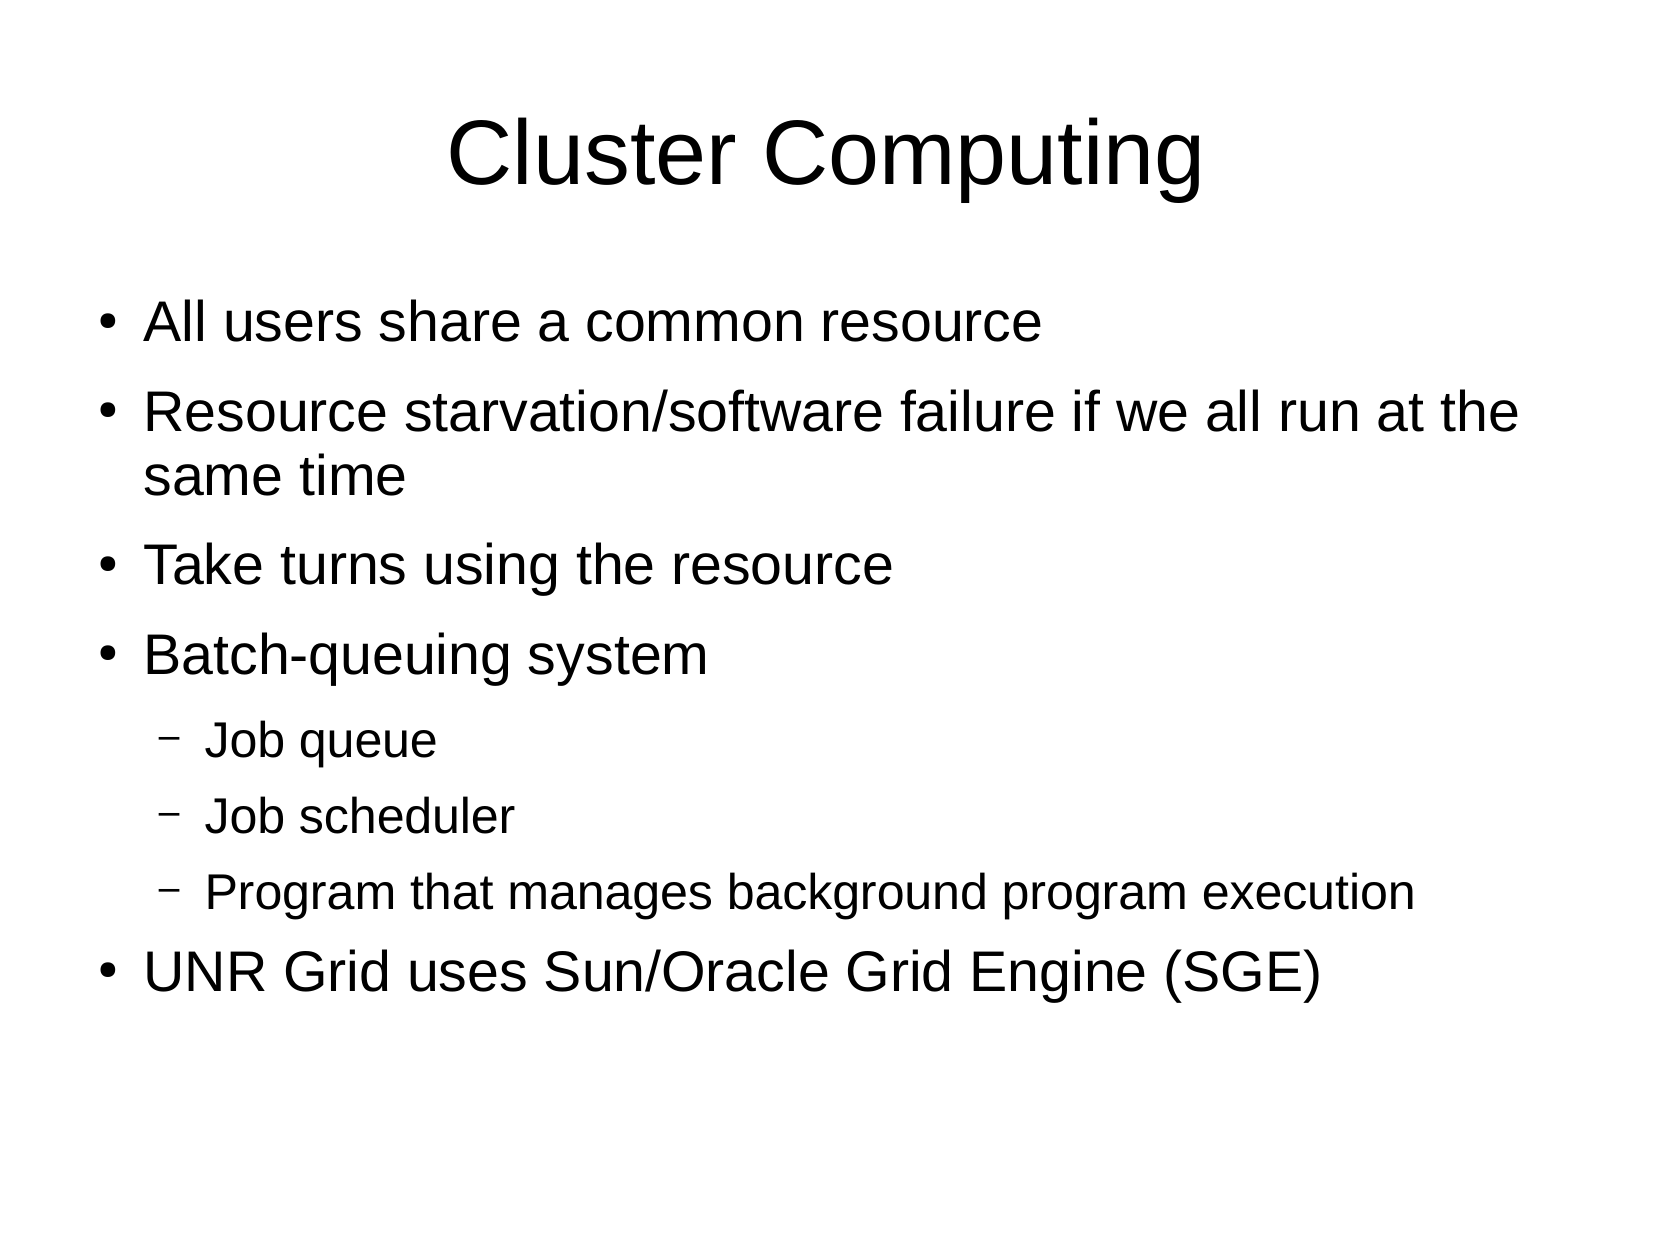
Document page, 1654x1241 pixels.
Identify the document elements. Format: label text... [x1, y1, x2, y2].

list All users share a common resource Resource starvation/software failure if we all run at the same time Take turns using the resource Batch-queuing system Job queue Job scheduler Program that manages background program execution UNR Grid uses Sun/Oracle Grid Engine (SGE) [82, 290, 1571, 1010]
title Cluster Computing [82, 49, 1571, 257]
